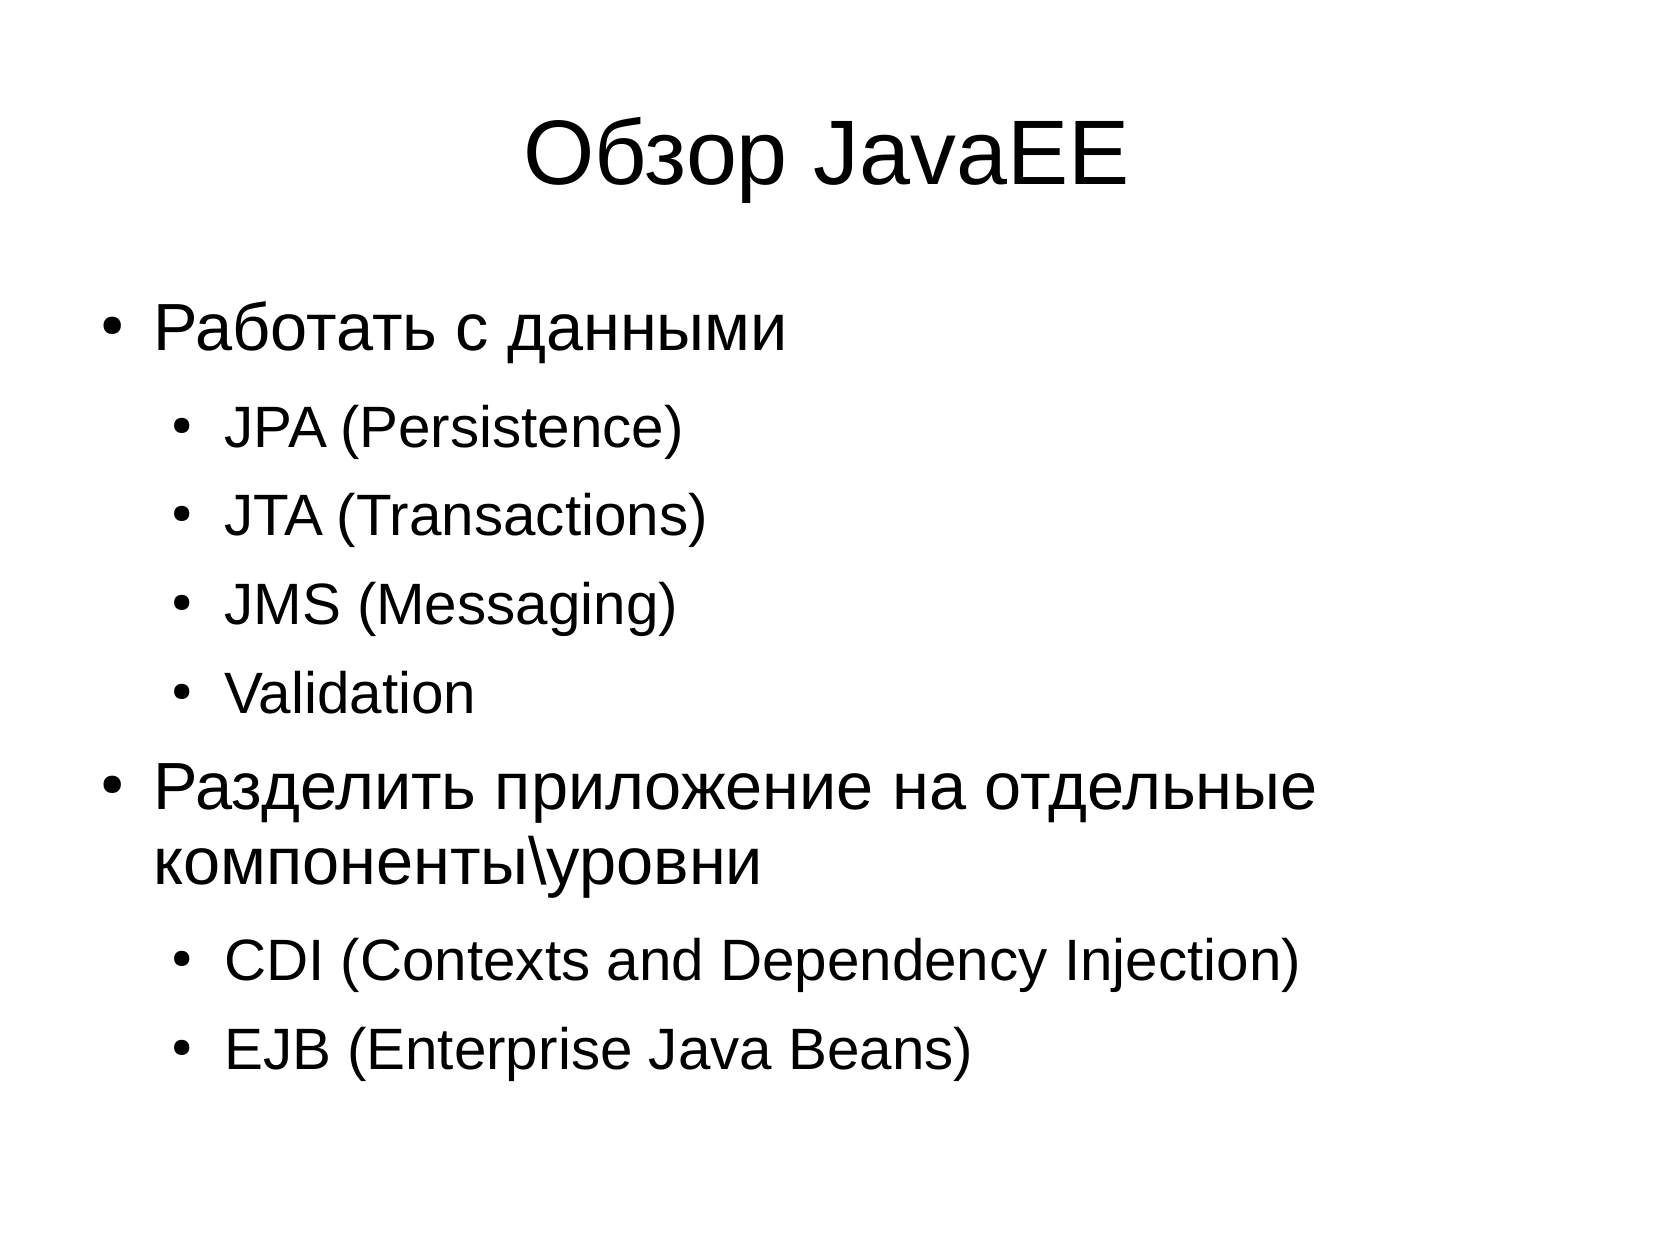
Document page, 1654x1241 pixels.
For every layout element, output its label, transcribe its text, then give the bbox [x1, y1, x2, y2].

list Работать с данными JPA (Persistence) JTA (Transactions) JMS (Messaging) Validation Разделить приложение на отдельные компоненты\уровни CDI (Contexts and Dependency Injection) EJB (Enterprise Java Beans) [82, 290, 1571, 1081]
title Обзор JavaEE [82, 49, 1571, 257]
